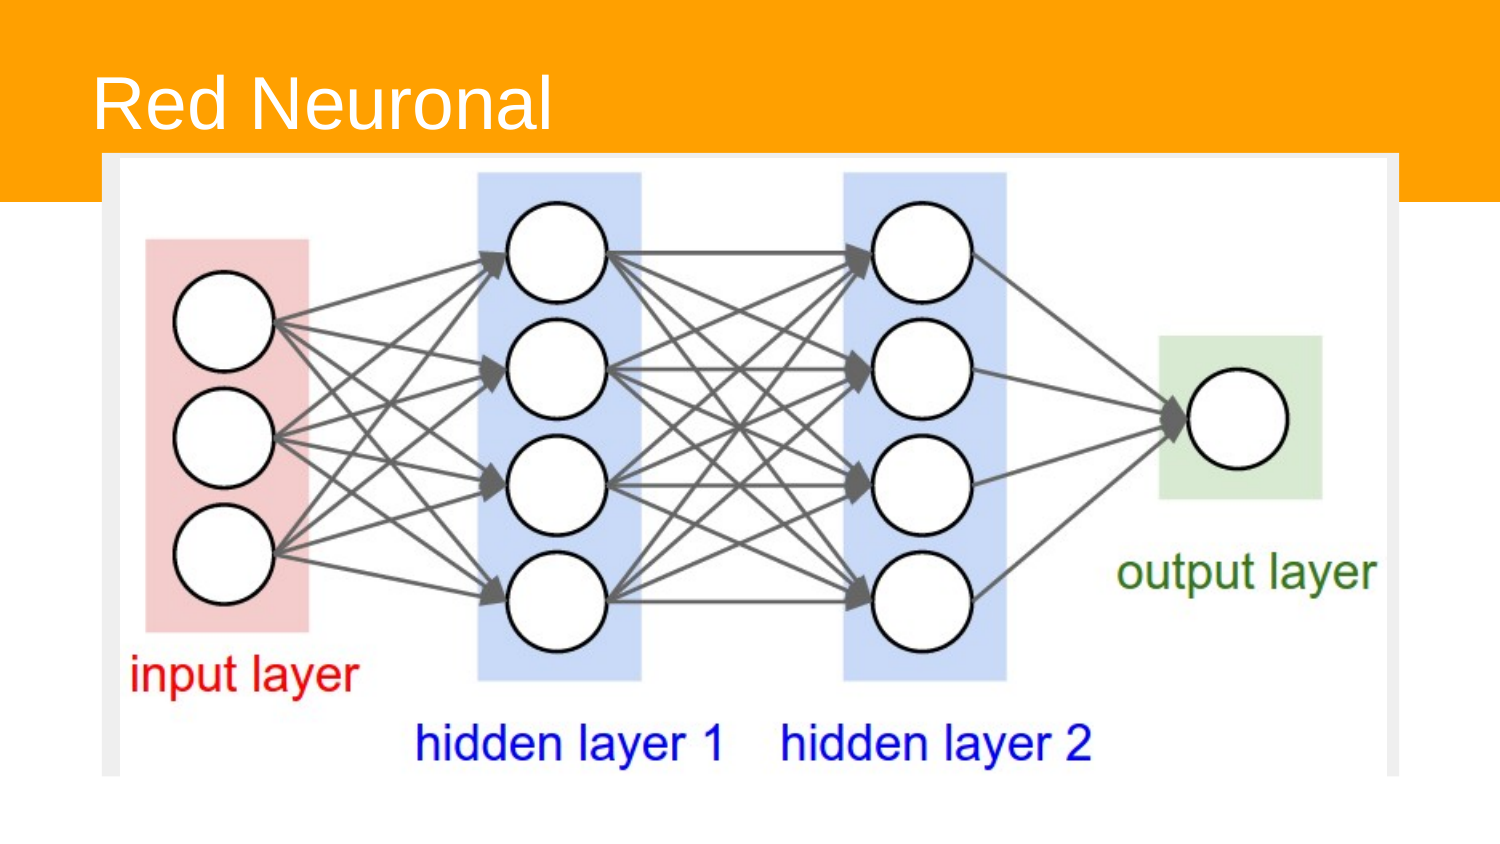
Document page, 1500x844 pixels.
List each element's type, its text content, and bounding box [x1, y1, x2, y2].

picture [120, 158, 1387, 781]
title Red Neuronal [76, 17, 1391, 160]
